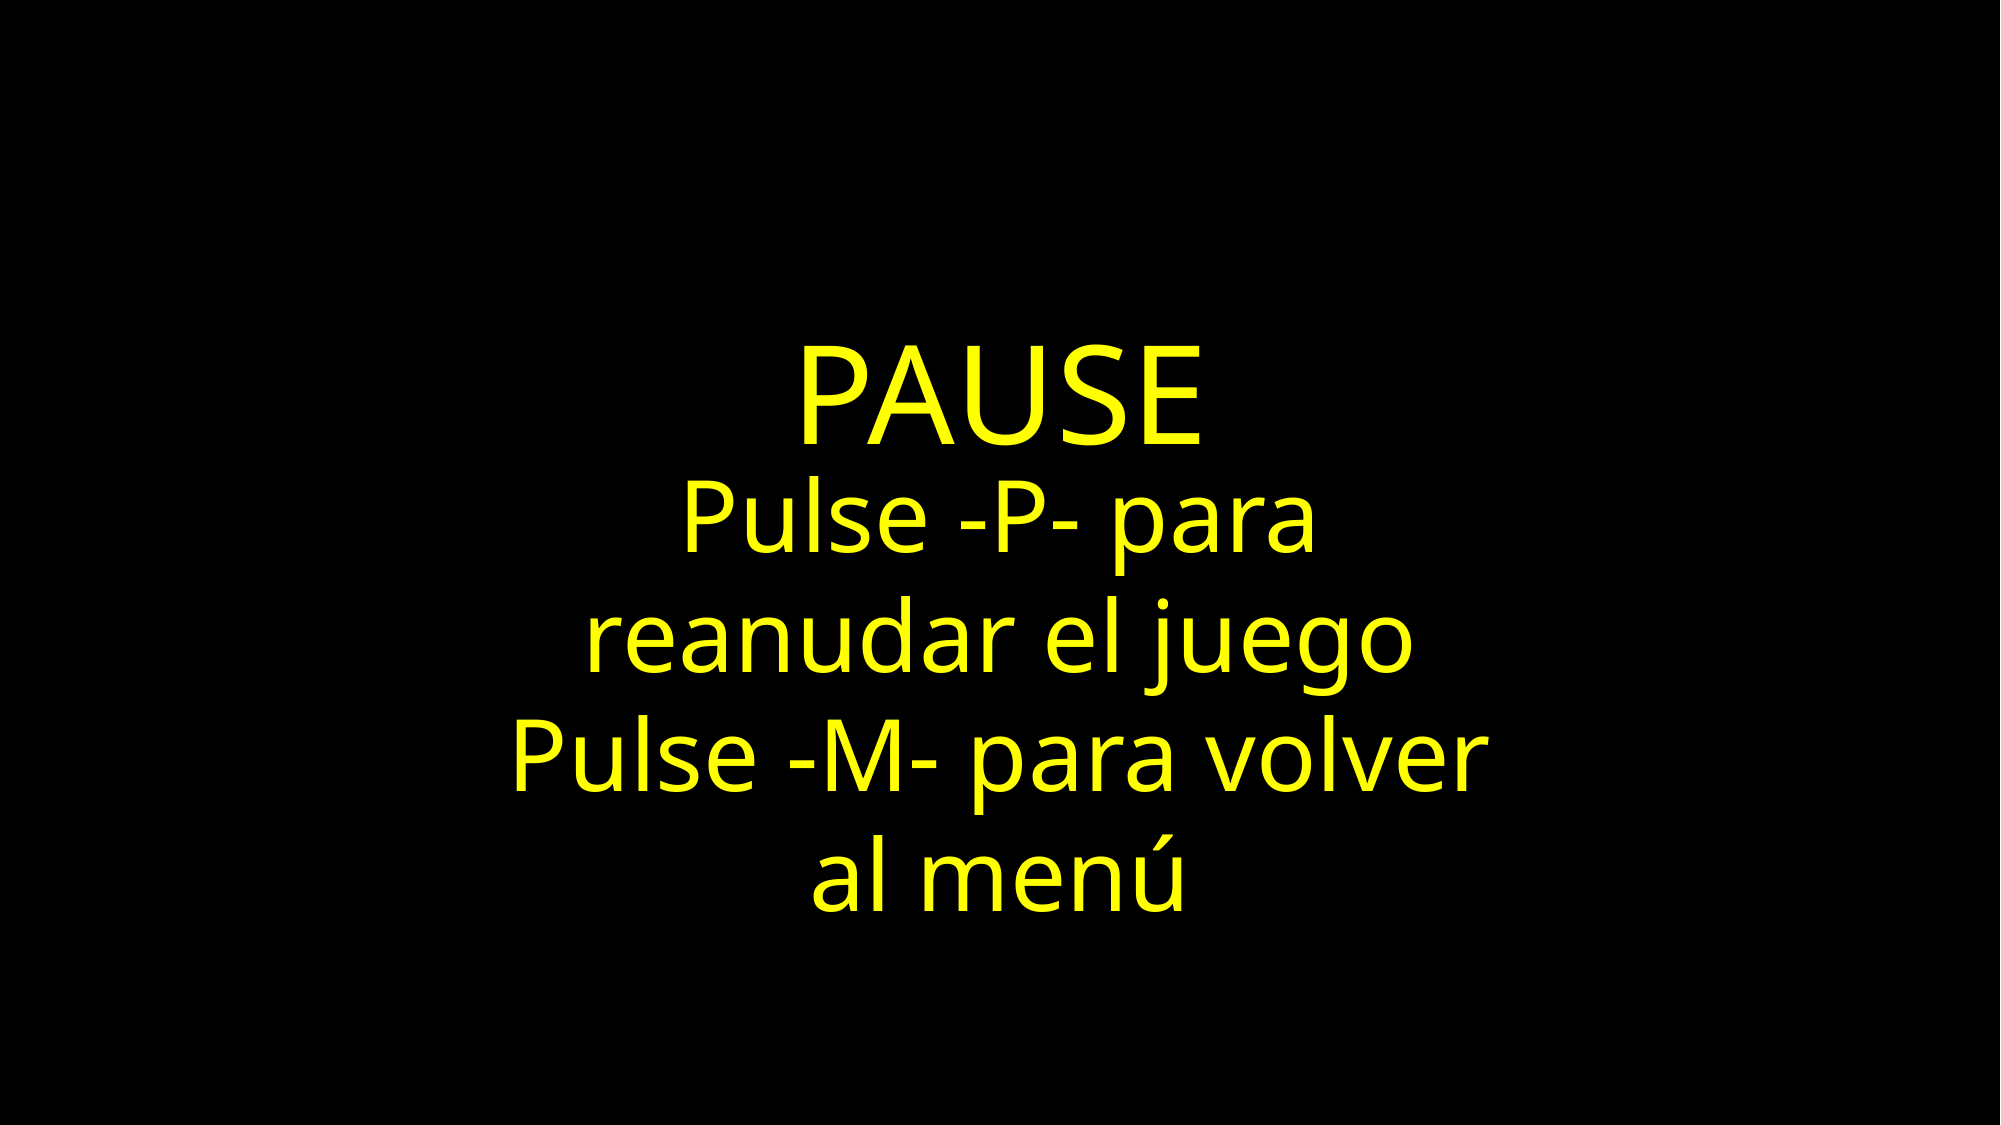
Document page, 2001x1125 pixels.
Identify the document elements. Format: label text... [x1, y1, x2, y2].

text_box PAUSE [474, 299, 1525, 444]
text_box Pulse -P- para reanudar el juego Pulse -M- para volver al menú [456, 444, 1544, 703]
